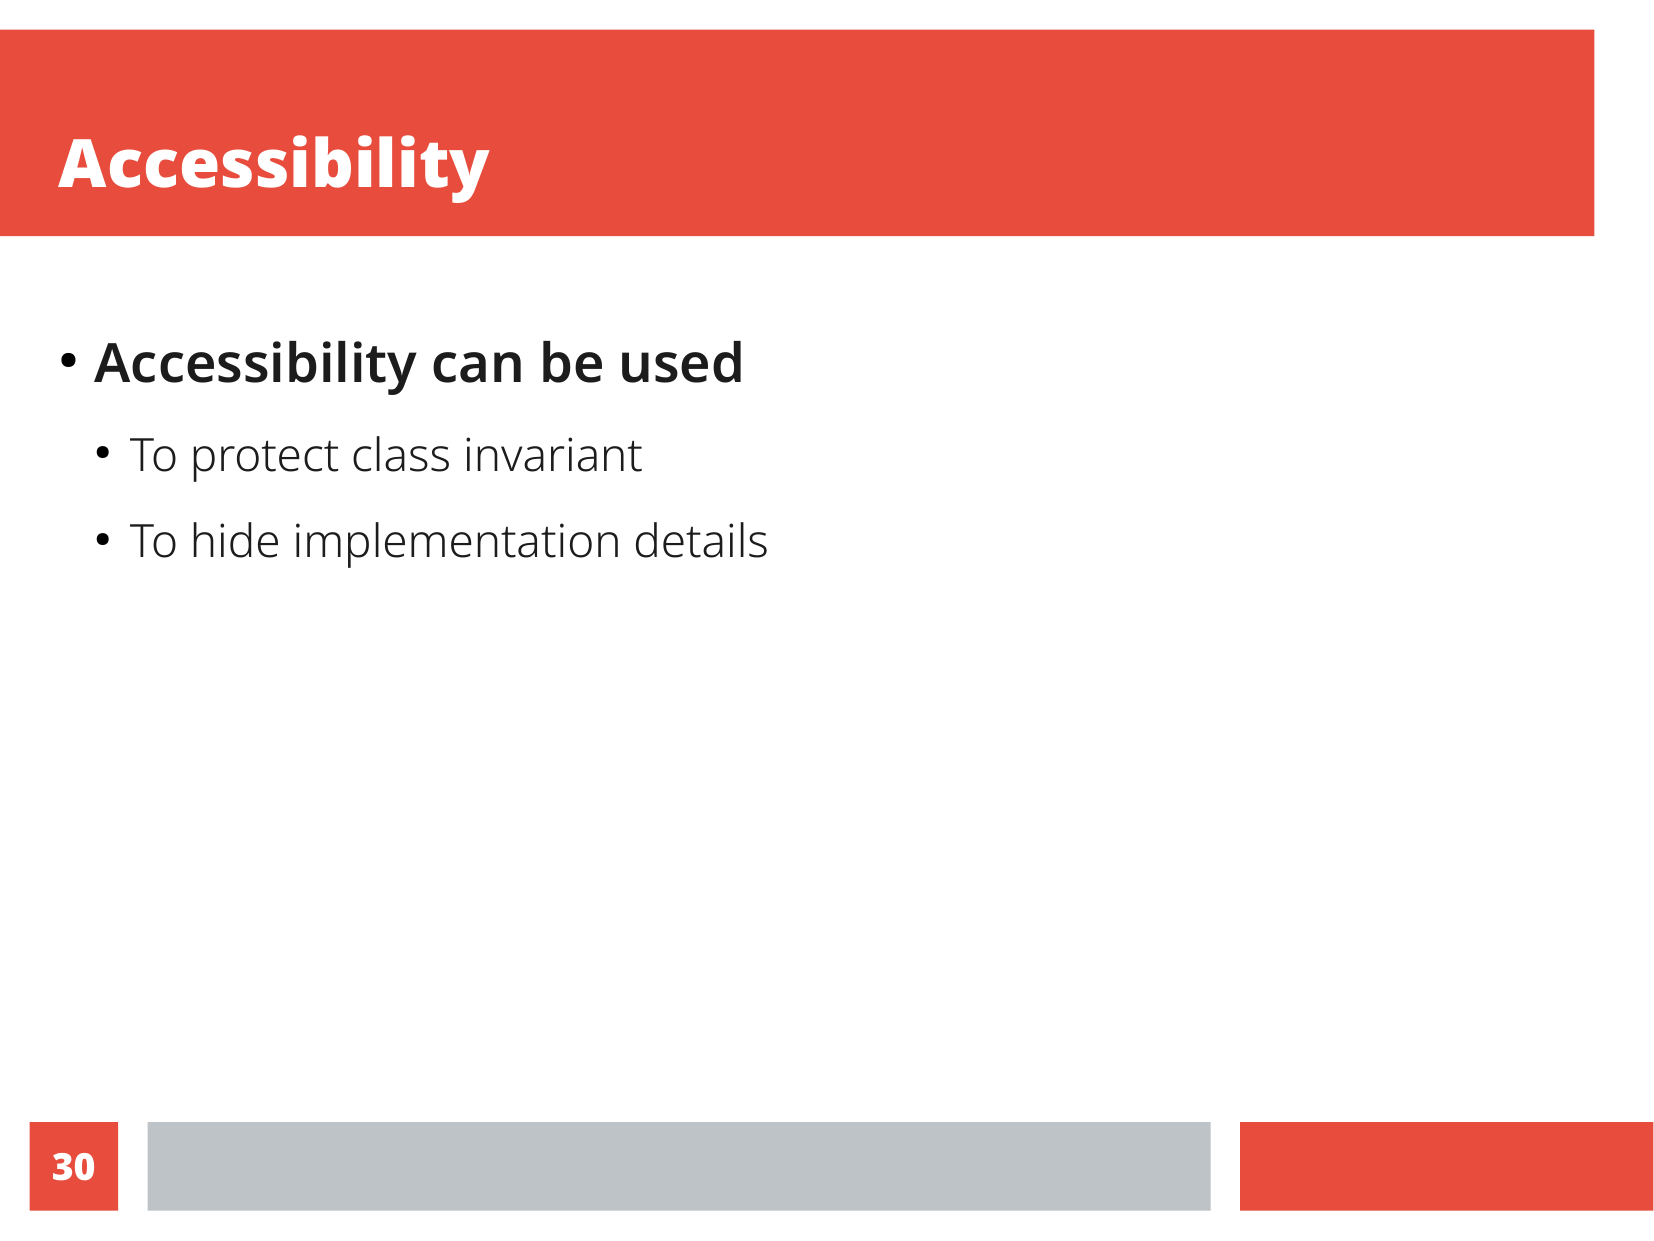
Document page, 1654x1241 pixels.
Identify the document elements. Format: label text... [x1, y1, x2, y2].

title Accessibility [59, 59, 1595, 207]
list Accessibility can be used To protect class invariant To hide implementation details [59, 324, 1565, 1093]
